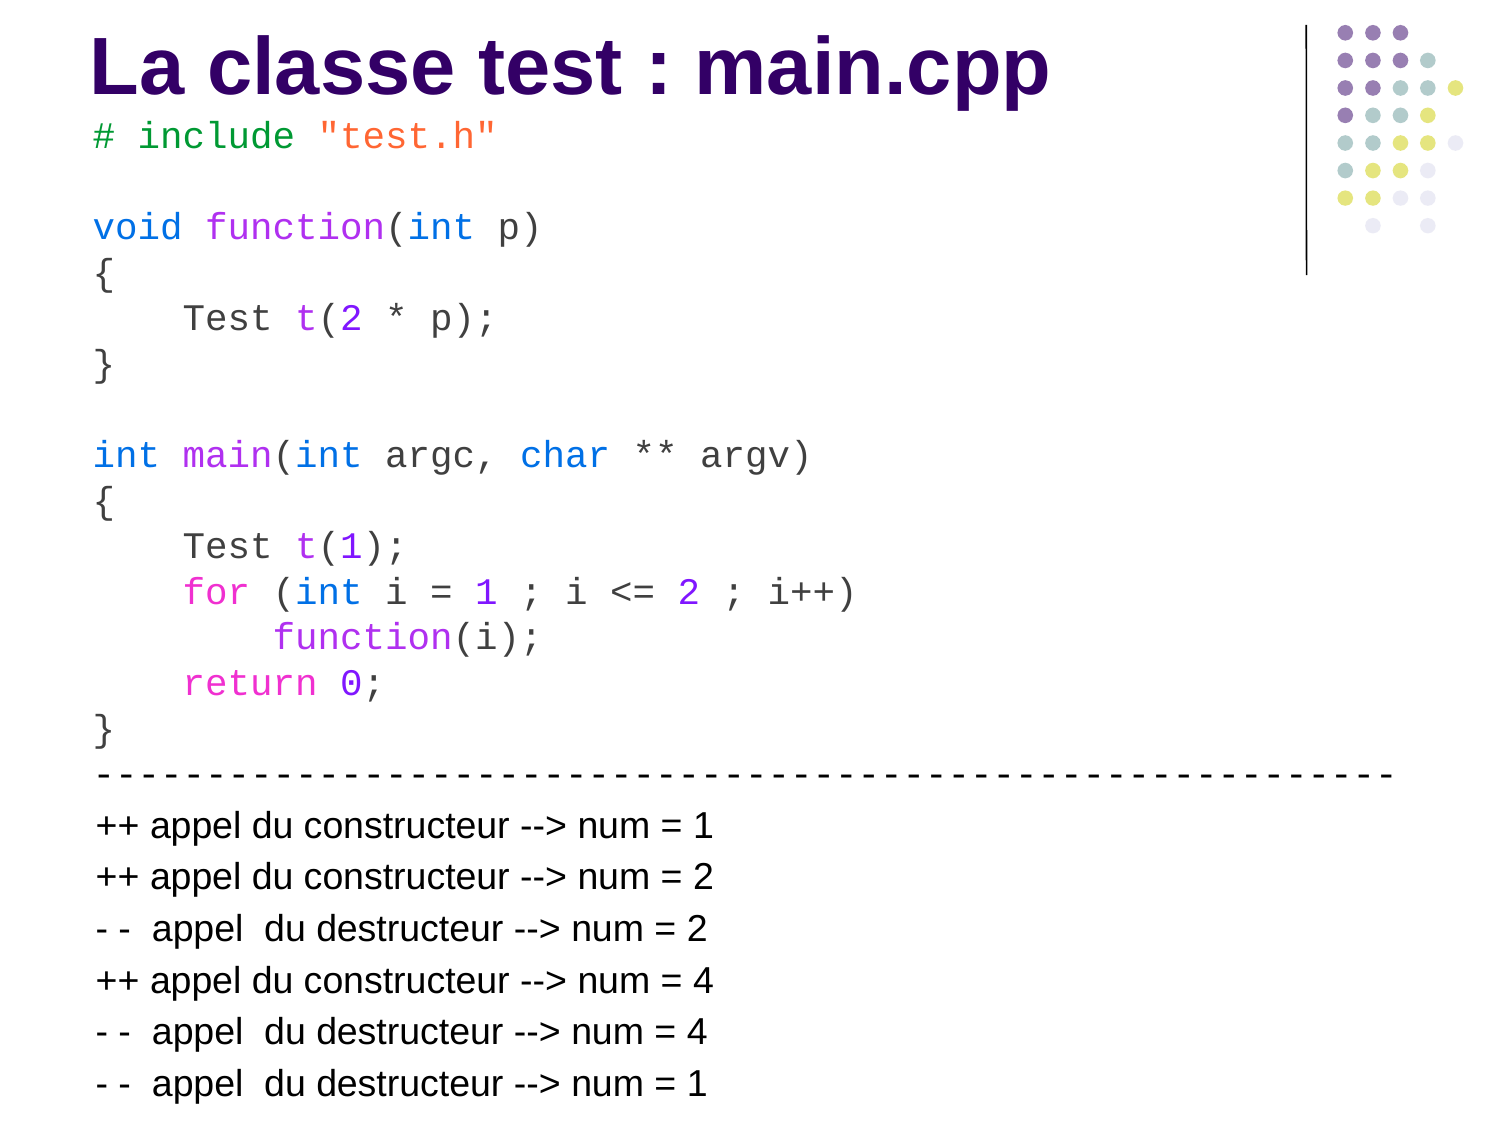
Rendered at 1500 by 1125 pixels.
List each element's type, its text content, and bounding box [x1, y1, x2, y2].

title La classe test : main.cpp [75, 5, 1310, 118]
list # include "test.h" void function(int p) { Test t(2 * p); } int main(int argc, char ** argv) { Test t(1); for (int i = 1 ; i <= 2 ; i++) function(i); return 0; } ---------------------------------------------------------- ++ appel du constructeur --> num = 1 ++ appel du constructeur --> num = 2 - - appel du destructeur --> num = 2 ++ appel du constructeur --> num = 4 - - appel du destructeur --> num = 4 - - appel du destructeur --> num = 1 [74, 118, 1422, 1112]
